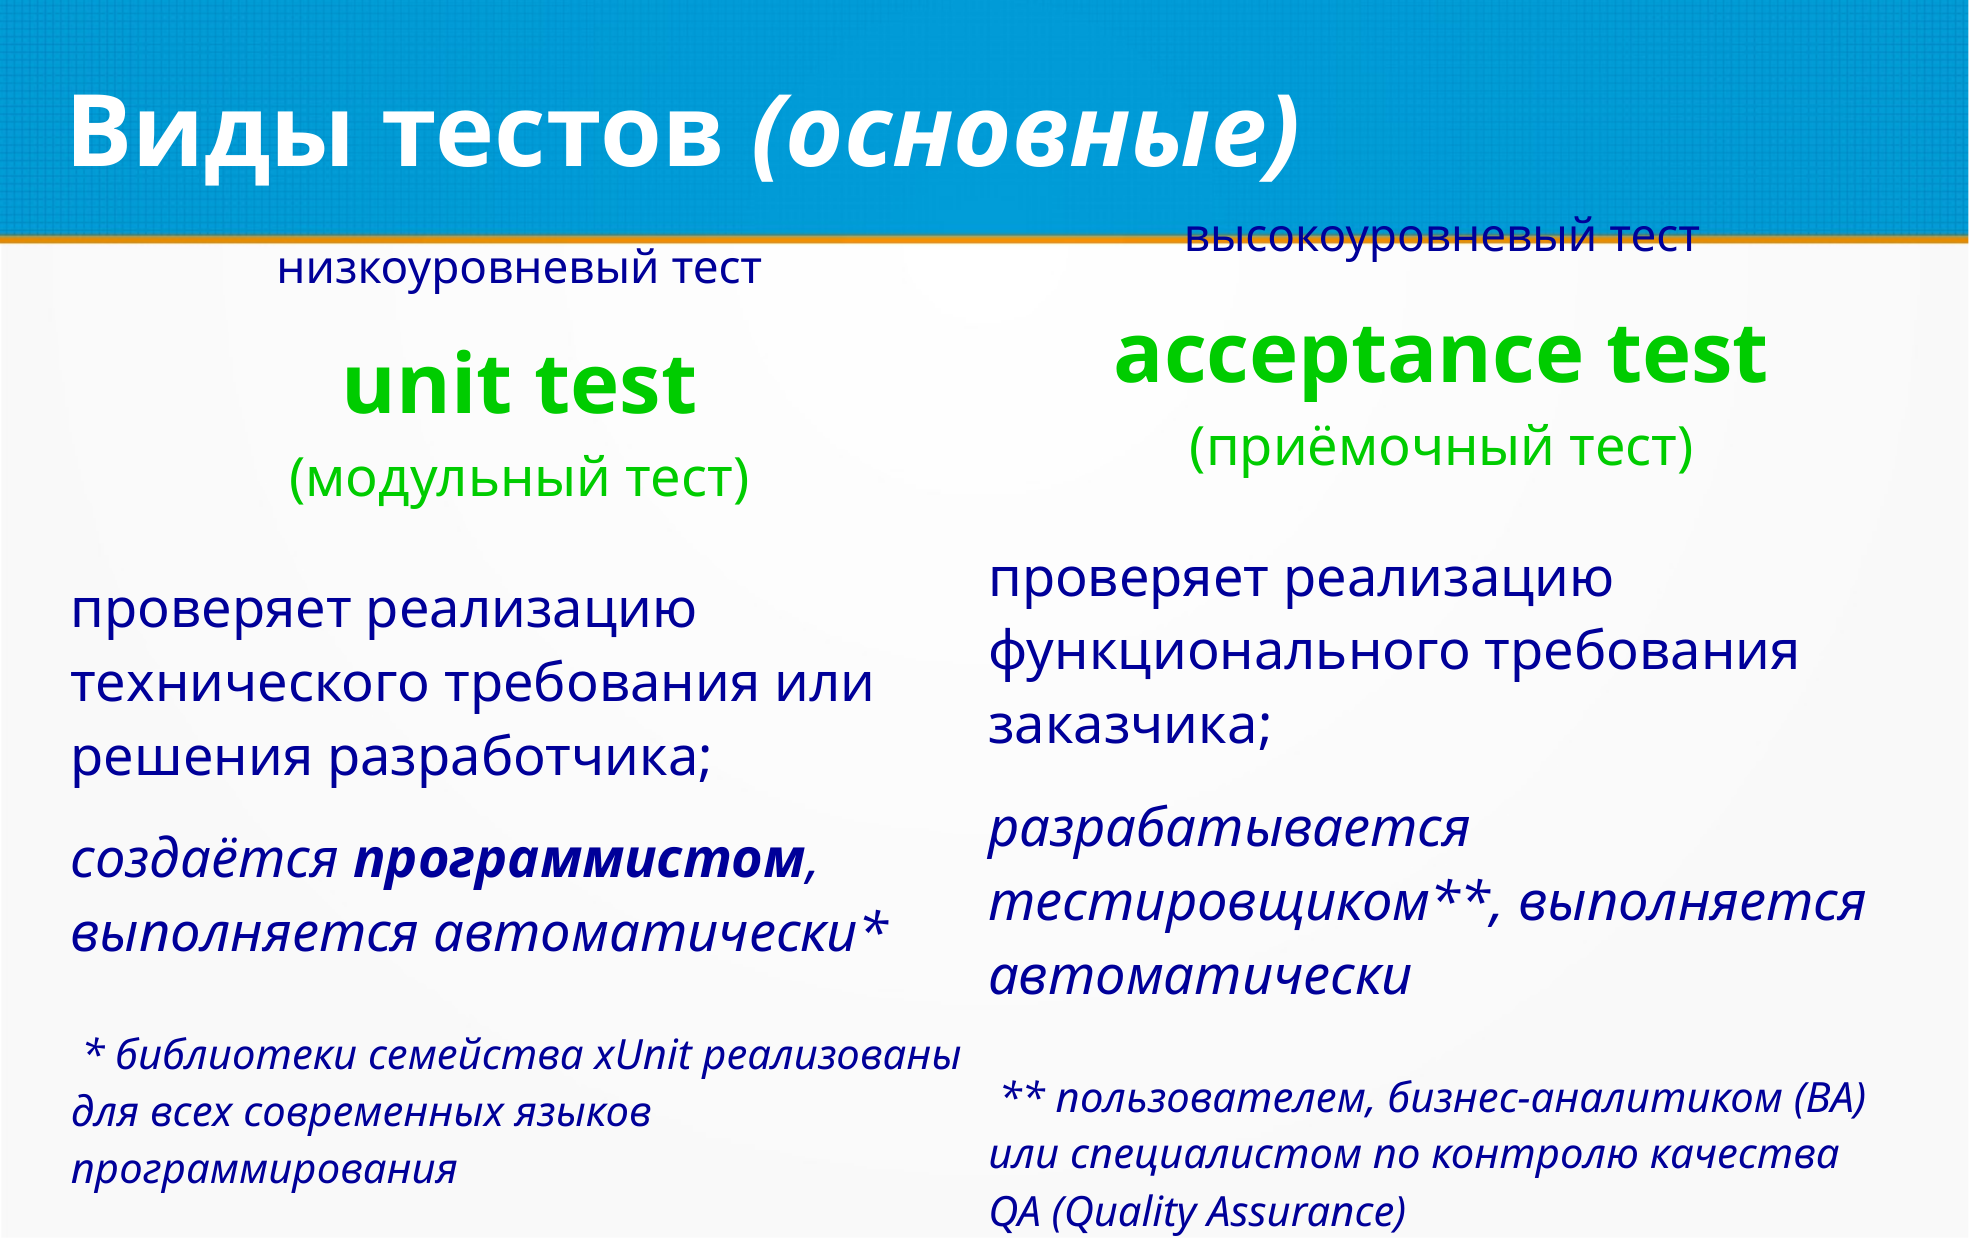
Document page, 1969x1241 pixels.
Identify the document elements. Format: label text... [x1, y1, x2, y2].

picture [1303, 239, 1312, 249]
picture [1575, 234, 1582, 245]
picture [1203, 234, 1214, 249]
picture [1191, 240, 1203, 248]
picture [1242, 234, 1251, 249]
picture [1487, 234, 1510, 249]
picture [1419, 234, 1428, 249]
picture [1404, 234, 1418, 248]
picture [1352, 234, 1361, 246]
picture [1360, 234, 1372, 249]
picture [1459, 240, 1472, 249]
picture [1564, 234, 1571, 249]
text_box низкоуровневый тест unit test (модульный тест) проверяет реализацию технического требования или решения разработчика; создаётся программистом, выполняется автоматически* * библиотеки семейства xUnit реализованы для всех современных языков программирования [64, 244, 975, 1186]
picture [1622, 234, 1636, 249]
picture [1578, 231, 1589, 249]
picture [1444, 234, 1455, 249]
picture [1376, 234, 1389, 248]
picture [1514, 240, 1526, 248]
picture [1663, 234, 1687, 249]
picture [1526, 234, 1536, 249]
picture [1308, 234, 1324, 249]
picture [1340, 234, 1354, 249]
picture [1391, 234, 1403, 249]
picture [1476, 234, 1486, 249]
picture [1540, 240, 1552, 248]
picture [1637, 234, 1662, 249]
picture [1432, 240, 1444, 248]
picture [1540, 233, 1560, 249]
picture [1593, 234, 1618, 249]
picture [1218, 234, 1238, 249]
picture [1252, 234, 1273, 249]
text_box высокоуровневый тест acceptance test (приёмочный тест) проверяет реализацию функционального требования заказчика; разрабатывается тестировщиком**, выполняется автоматически ** пользователем, бизнес-аналитиком (BA) или специалистом по контролю качества QA (Quality Assurance) [982, 249, 1902, 1191]
picture [0, 233, 1969, 1241]
picture [1289, 234, 1299, 249]
picture [1274, 234, 1288, 248]
picture [1218, 240, 1230, 248]
picture [1325, 234, 1339, 248]
text_box Виды тестов (основные) [59, 55, 1902, 200]
